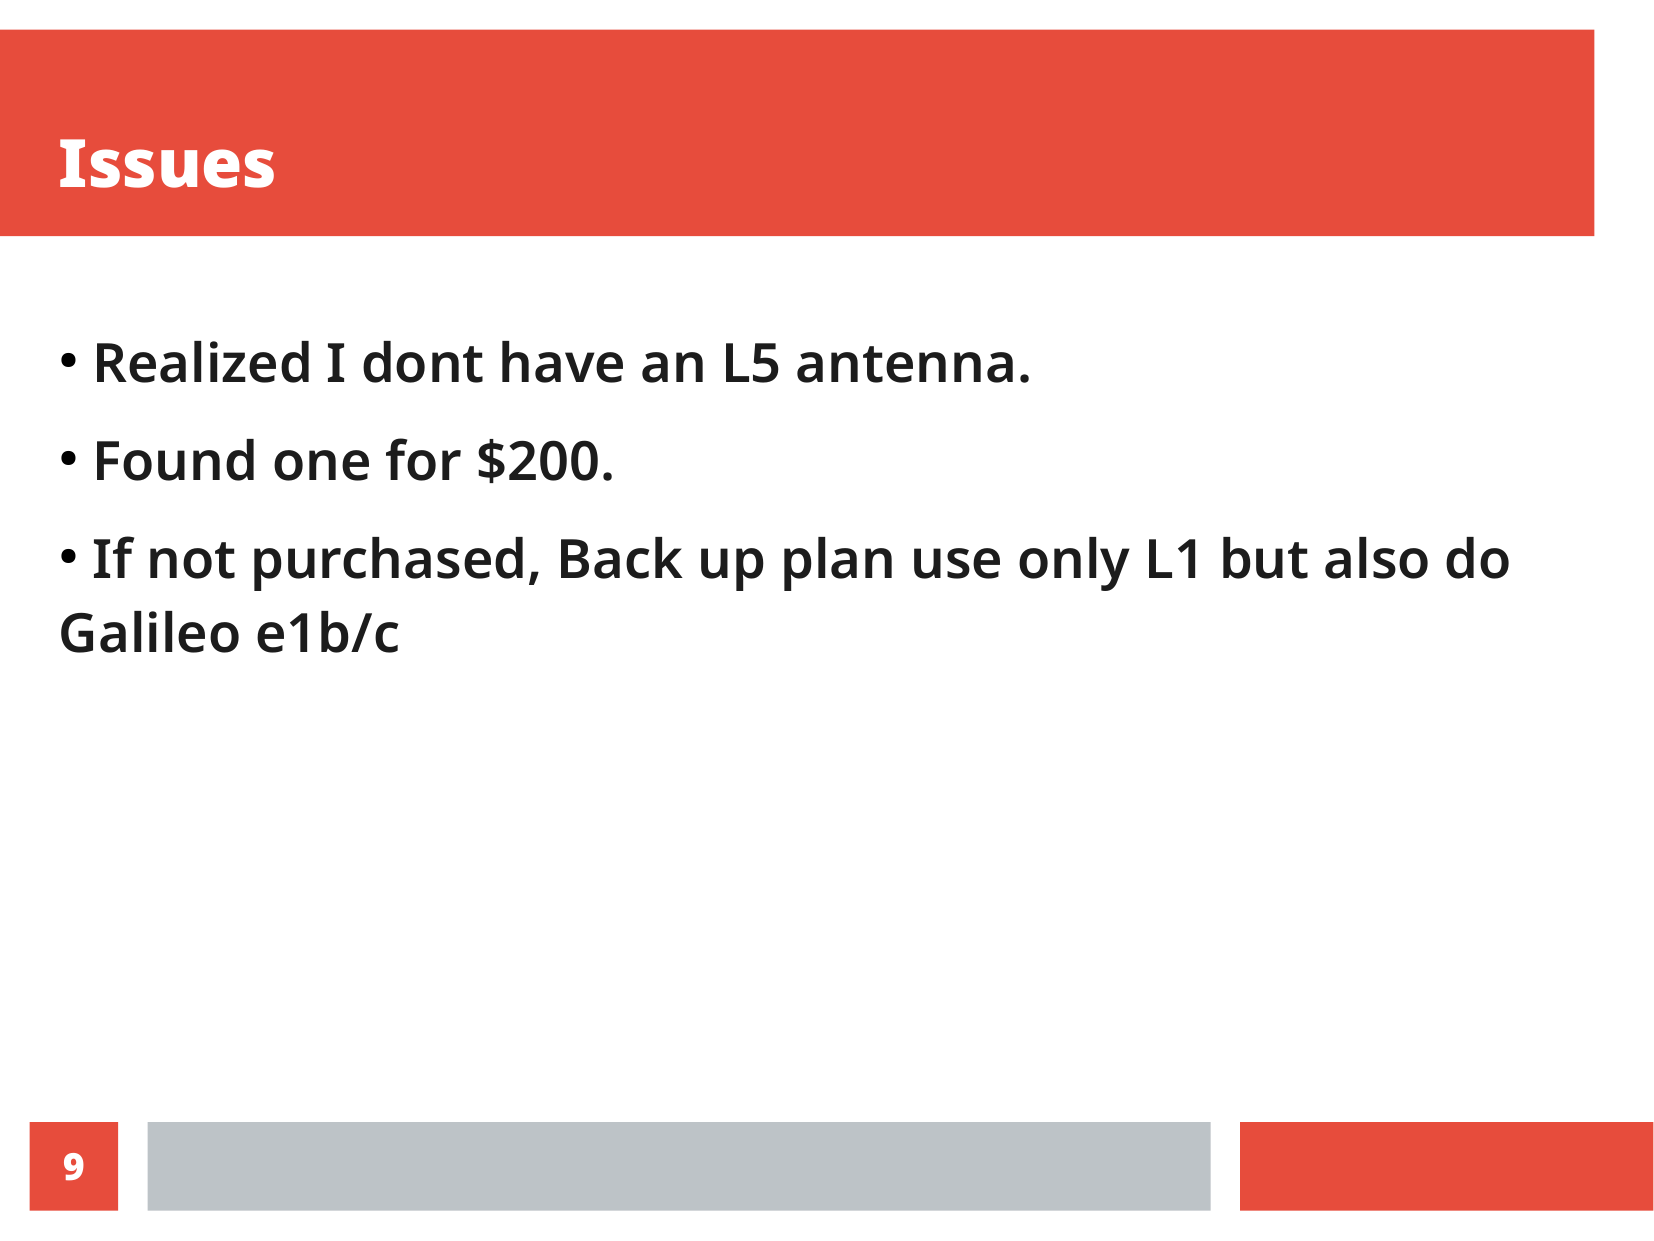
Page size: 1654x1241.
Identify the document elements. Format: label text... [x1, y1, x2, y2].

list Realized I dont have an L5 antenna. Found one for $200. If not purchased, Back up plan use only L1 but also do Galileo e1b/c [59, 324, 1565, 1093]
title Issues [59, 59, 1595, 207]
